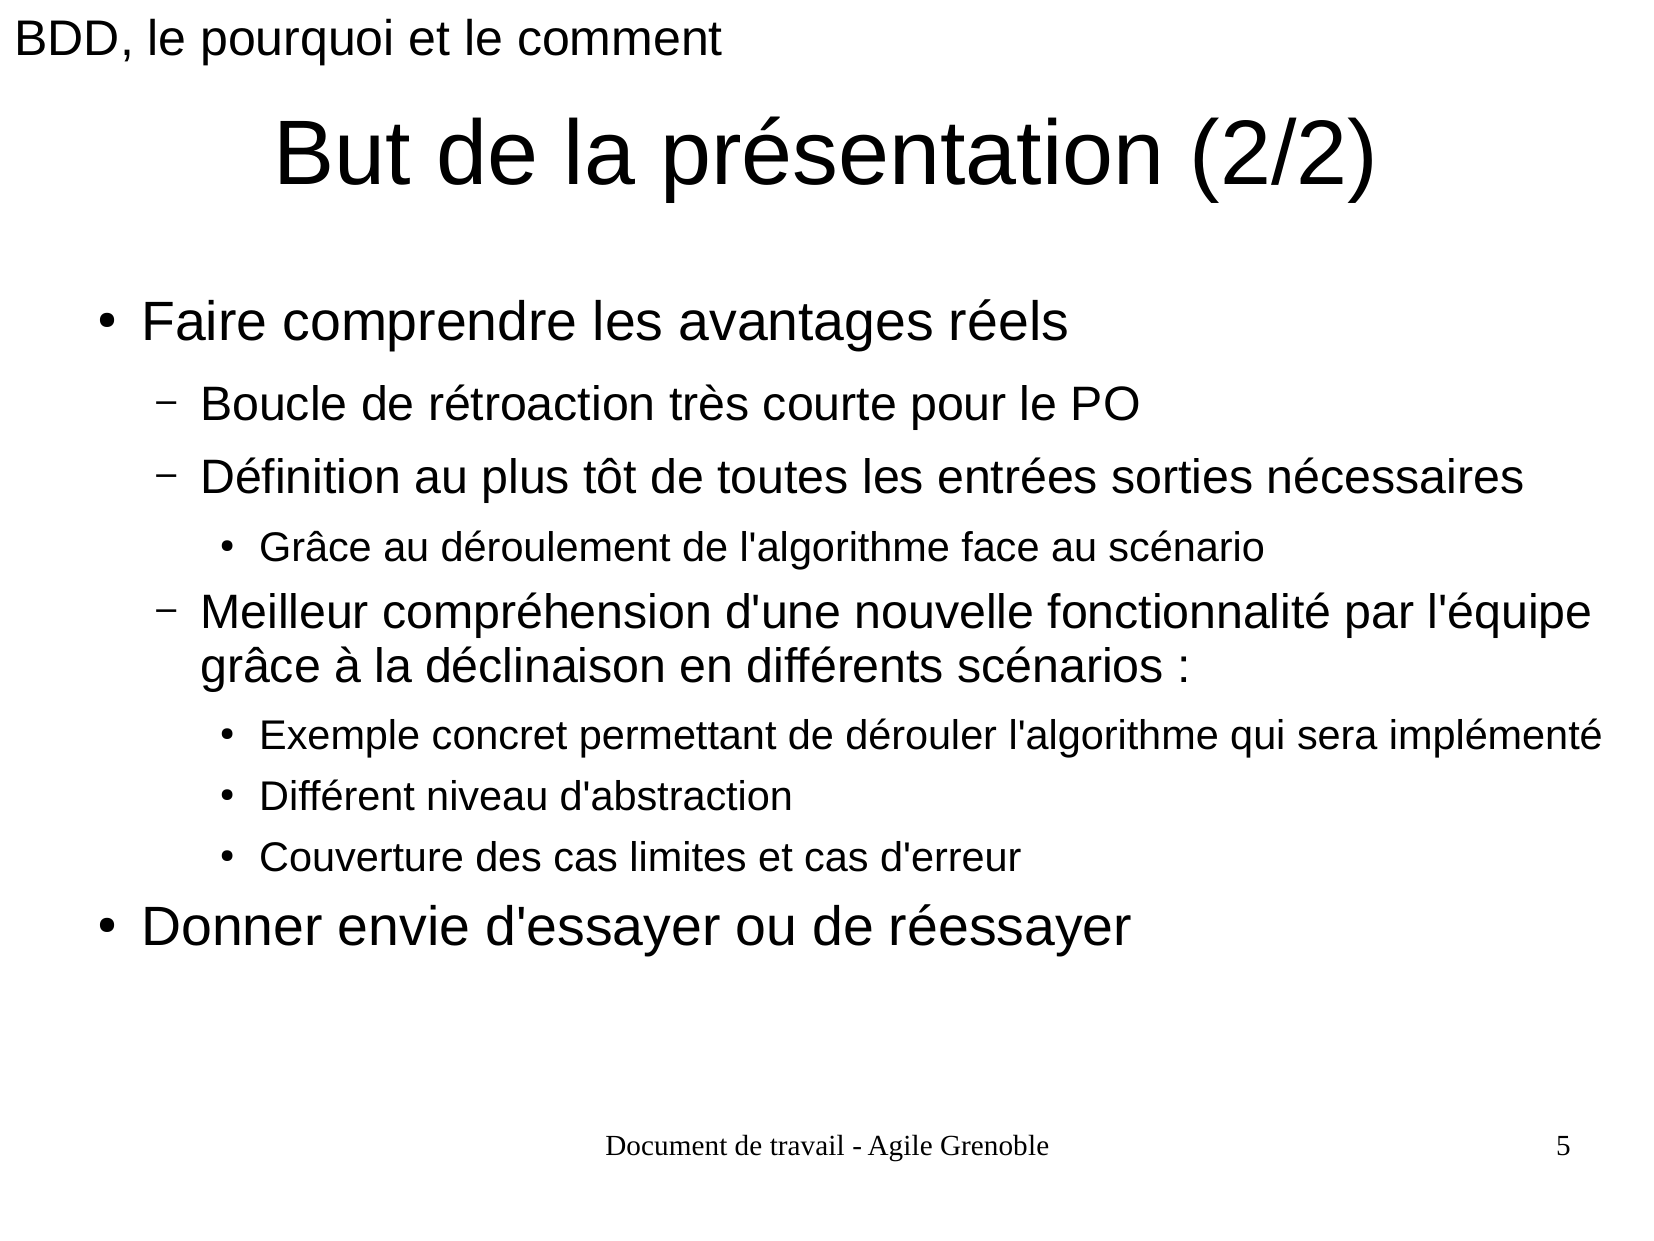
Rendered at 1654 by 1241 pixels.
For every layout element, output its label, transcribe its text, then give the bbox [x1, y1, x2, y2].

text_box BDD, le pourquoi et le comment [0, 3, 739, 74]
title But de la présentation (2/2) [82, 49, 1571, 257]
list Faire comprendre les avantages réels Boucle de rétroaction très courte pour le PO Définition au plus tôt de toutes les entrées sorties nécessaires Grâce au déroulement de l'algorithme face au scénario Meilleur compréhension d'une nouvelle fonctionnalité par l'équipe grâce à la déclinaison en différents scénarios : Exemple concret permettant de dérouler l'algorithme qui sera implémenté Différent niveau d'abstraction Couverture des cas limites et cas d'erreur Donner envie d'essayer ou de réessayer [82, 290, 1621, 1010]
